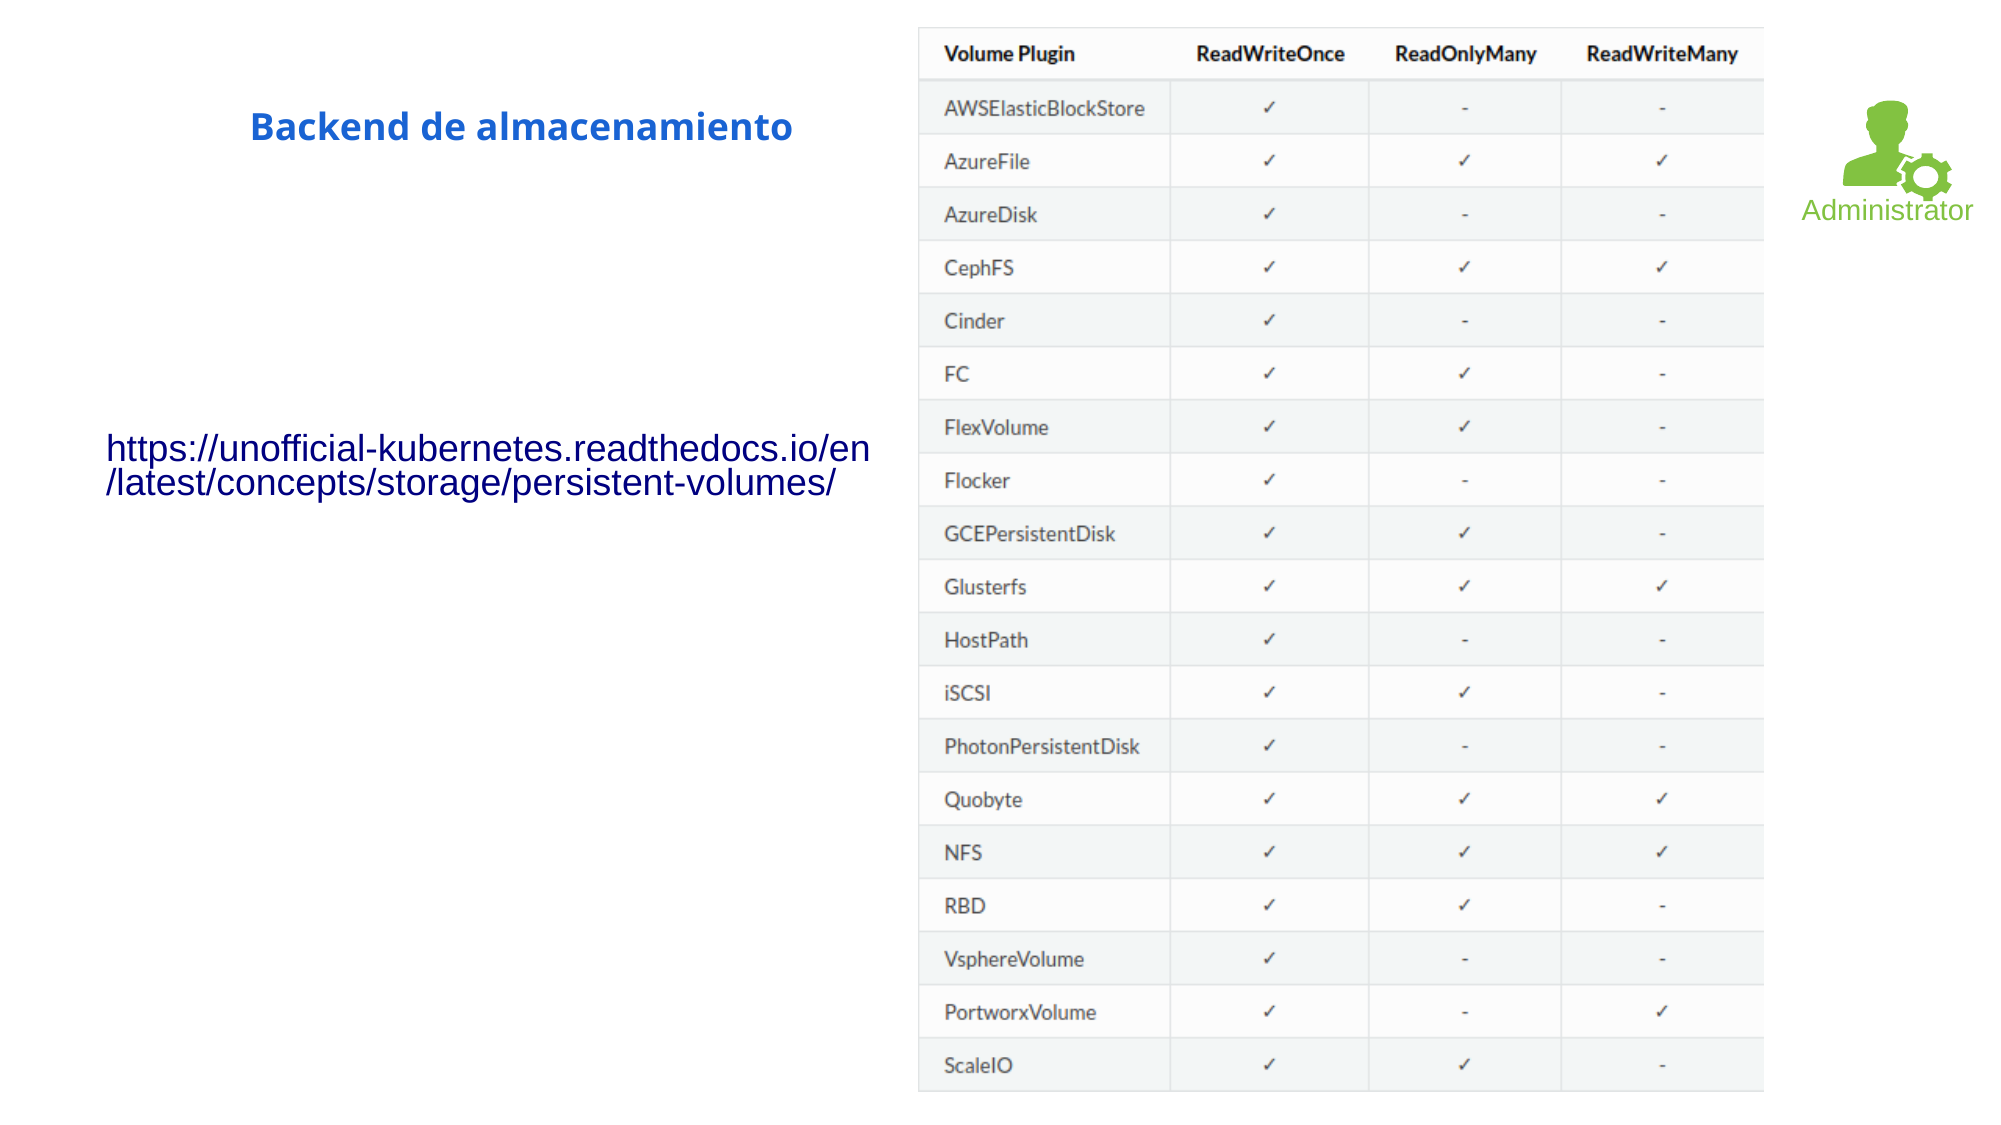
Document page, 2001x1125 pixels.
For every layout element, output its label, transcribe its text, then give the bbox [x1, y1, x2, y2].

text_box [1900, 153, 1952, 176]
text_box https://unofficial-kubernetes.readthedocs.io/en/latest/concepts/storage/persistent-volumes/ [91, 420, 896, 669]
text_box [1843, 100, 1915, 176]
picture [918, 27, 1764, 1093]
text_box Administrator [1770, 176, 2000, 237]
text_box Backend de almacenamiento [249, 100, 795, 152]
